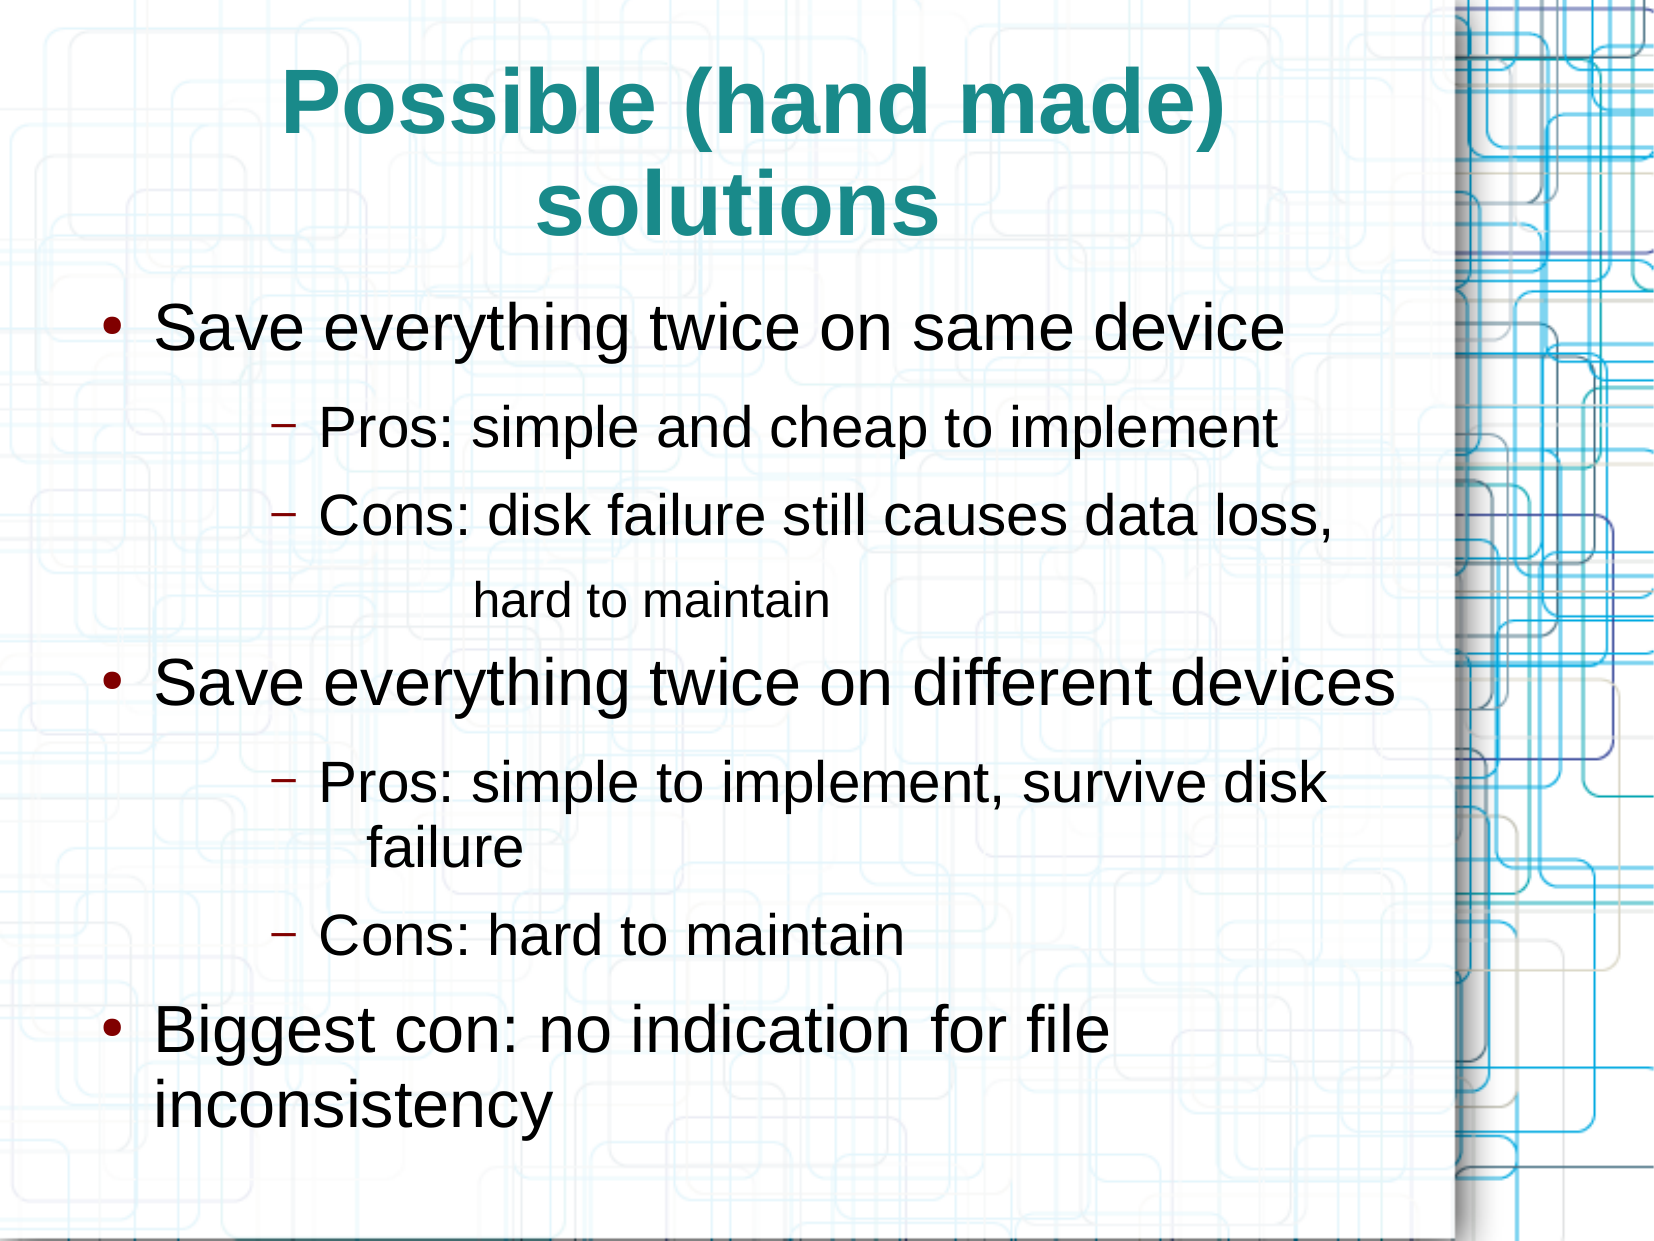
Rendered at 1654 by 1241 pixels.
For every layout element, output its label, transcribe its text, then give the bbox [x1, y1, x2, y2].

picture [0, 0, 1654, 1241]
list Save everything twice on same device Pros: simple and cheap to implement Cons: disk failure still causes data loss, hard to maintain Save everything twice on different devices Pros: simple to implement, survive disk failure Cons: hard to maintain Biggest con: no indication for file inconsistency [82, 290, 1418, 1141]
title Possible (hand made) solutions [59, 49, 1418, 257]
